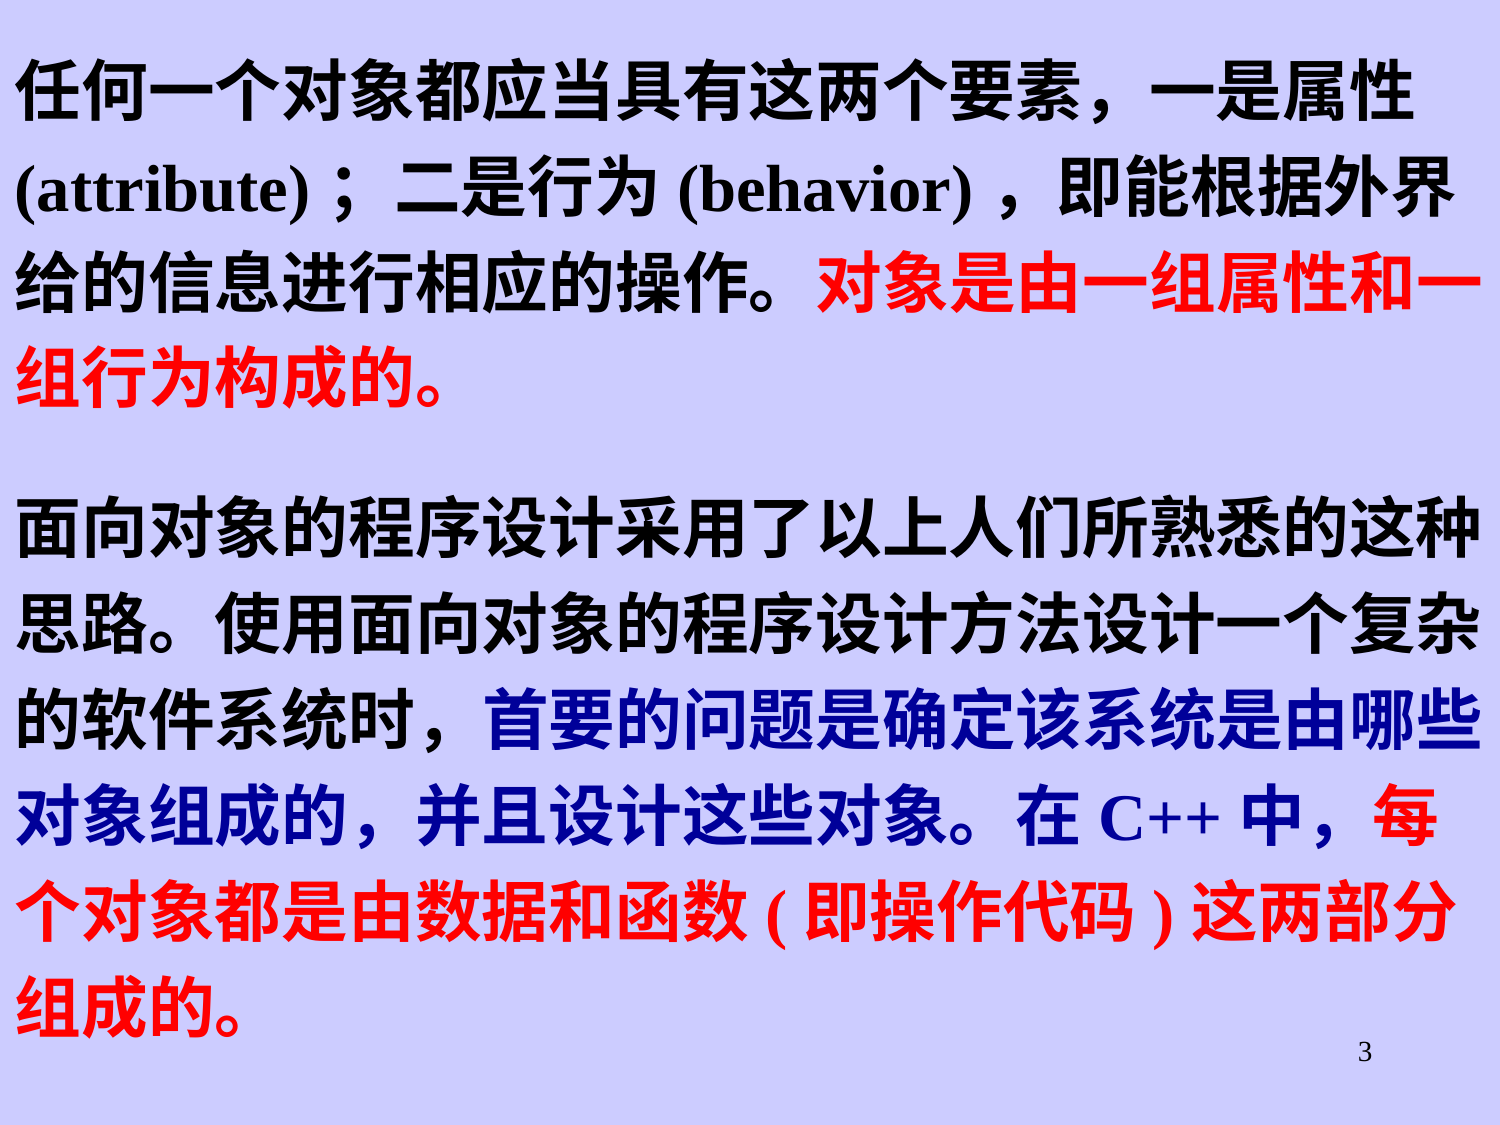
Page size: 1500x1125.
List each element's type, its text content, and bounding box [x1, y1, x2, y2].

text_box <编号> [1074, 1054, 1388, 1101]
text_box 面向对象的程序设计采用了以上人们所熟悉的这种思路。使用面向对象的程序设计方法设计一个复杂的软件系统时，首要的问题是确定该系统是由哪些对象组成的，并且设计这些对象。在C++中，每个对象都是由数据和函数(即操作代码)这两部分组成的。 [0, 462, 1500, 1054]
text_box 任何一个对象都应当具有这两个要素，一是属性(attribute)；二是行为(behavior)，即能根据外界给的信息进行相应的操作。对象是由一组属性和一组行为构成的。 [0, 24, 1500, 425]
